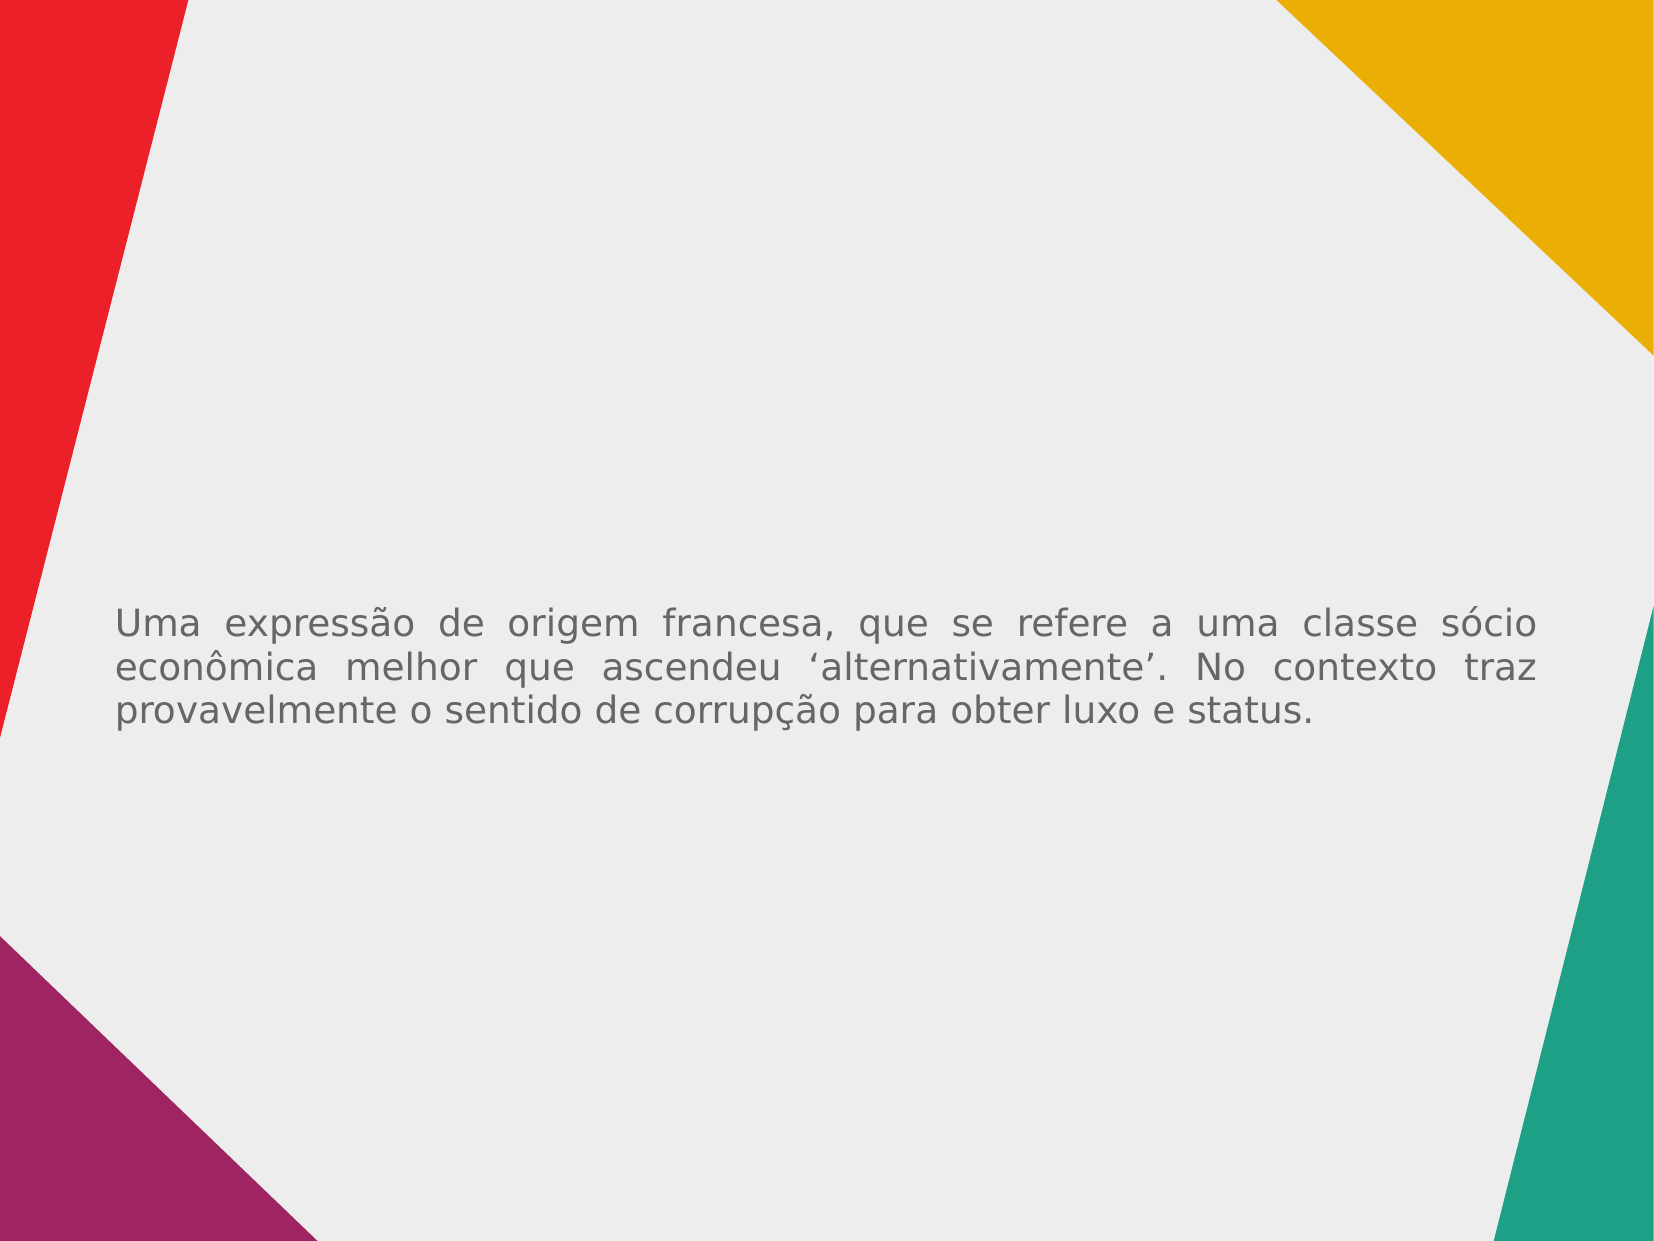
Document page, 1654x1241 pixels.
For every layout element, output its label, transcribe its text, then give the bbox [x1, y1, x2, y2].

text_box Uma expressão de origem francesa, que se refere a uma classe sócio econômica melhor que ascendeu ‘alternativamente’. No contexto traz provavelmente o sentido de corrupção para obter luxo e status. [114, 302, 1539, 1033]
